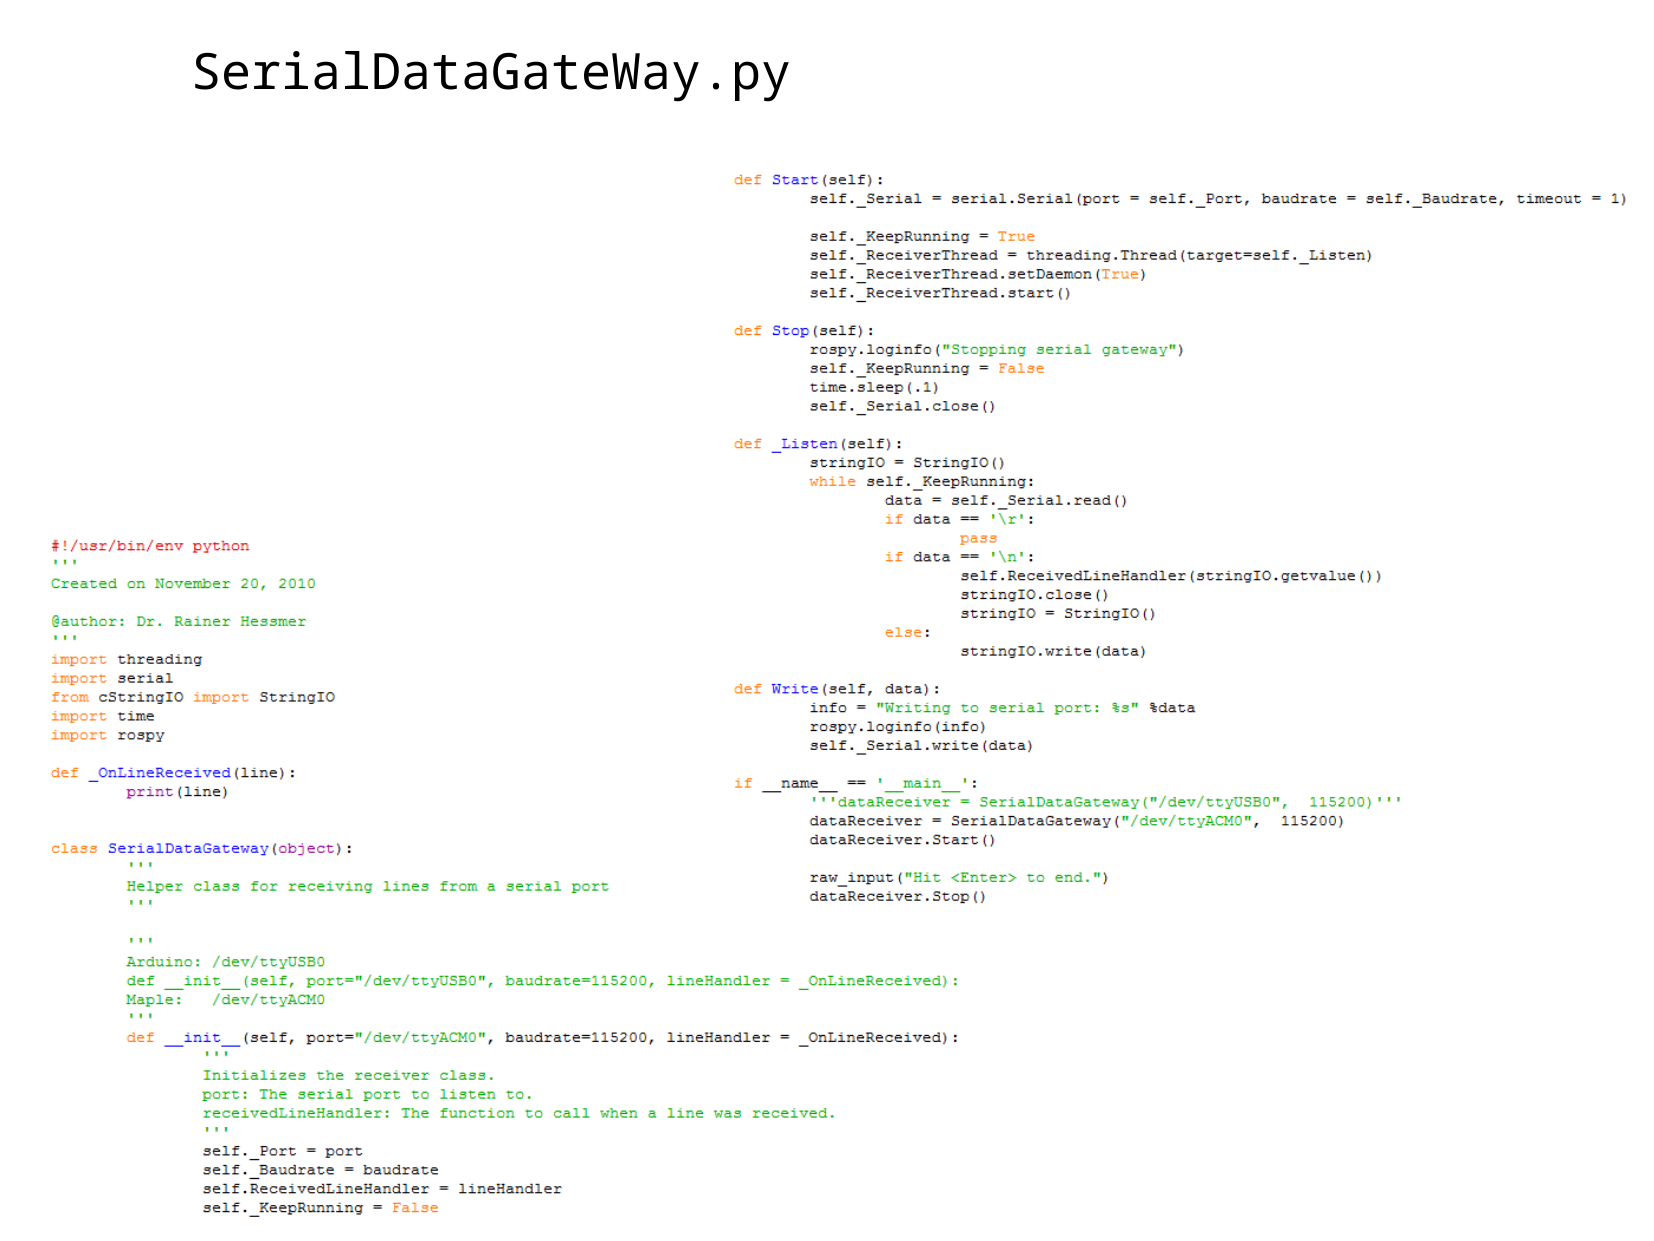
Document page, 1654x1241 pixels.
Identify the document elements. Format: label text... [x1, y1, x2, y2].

picture [45, 169, 1640, 1231]
title SerialDataGateWay.py [0, 19, 991, 121]
